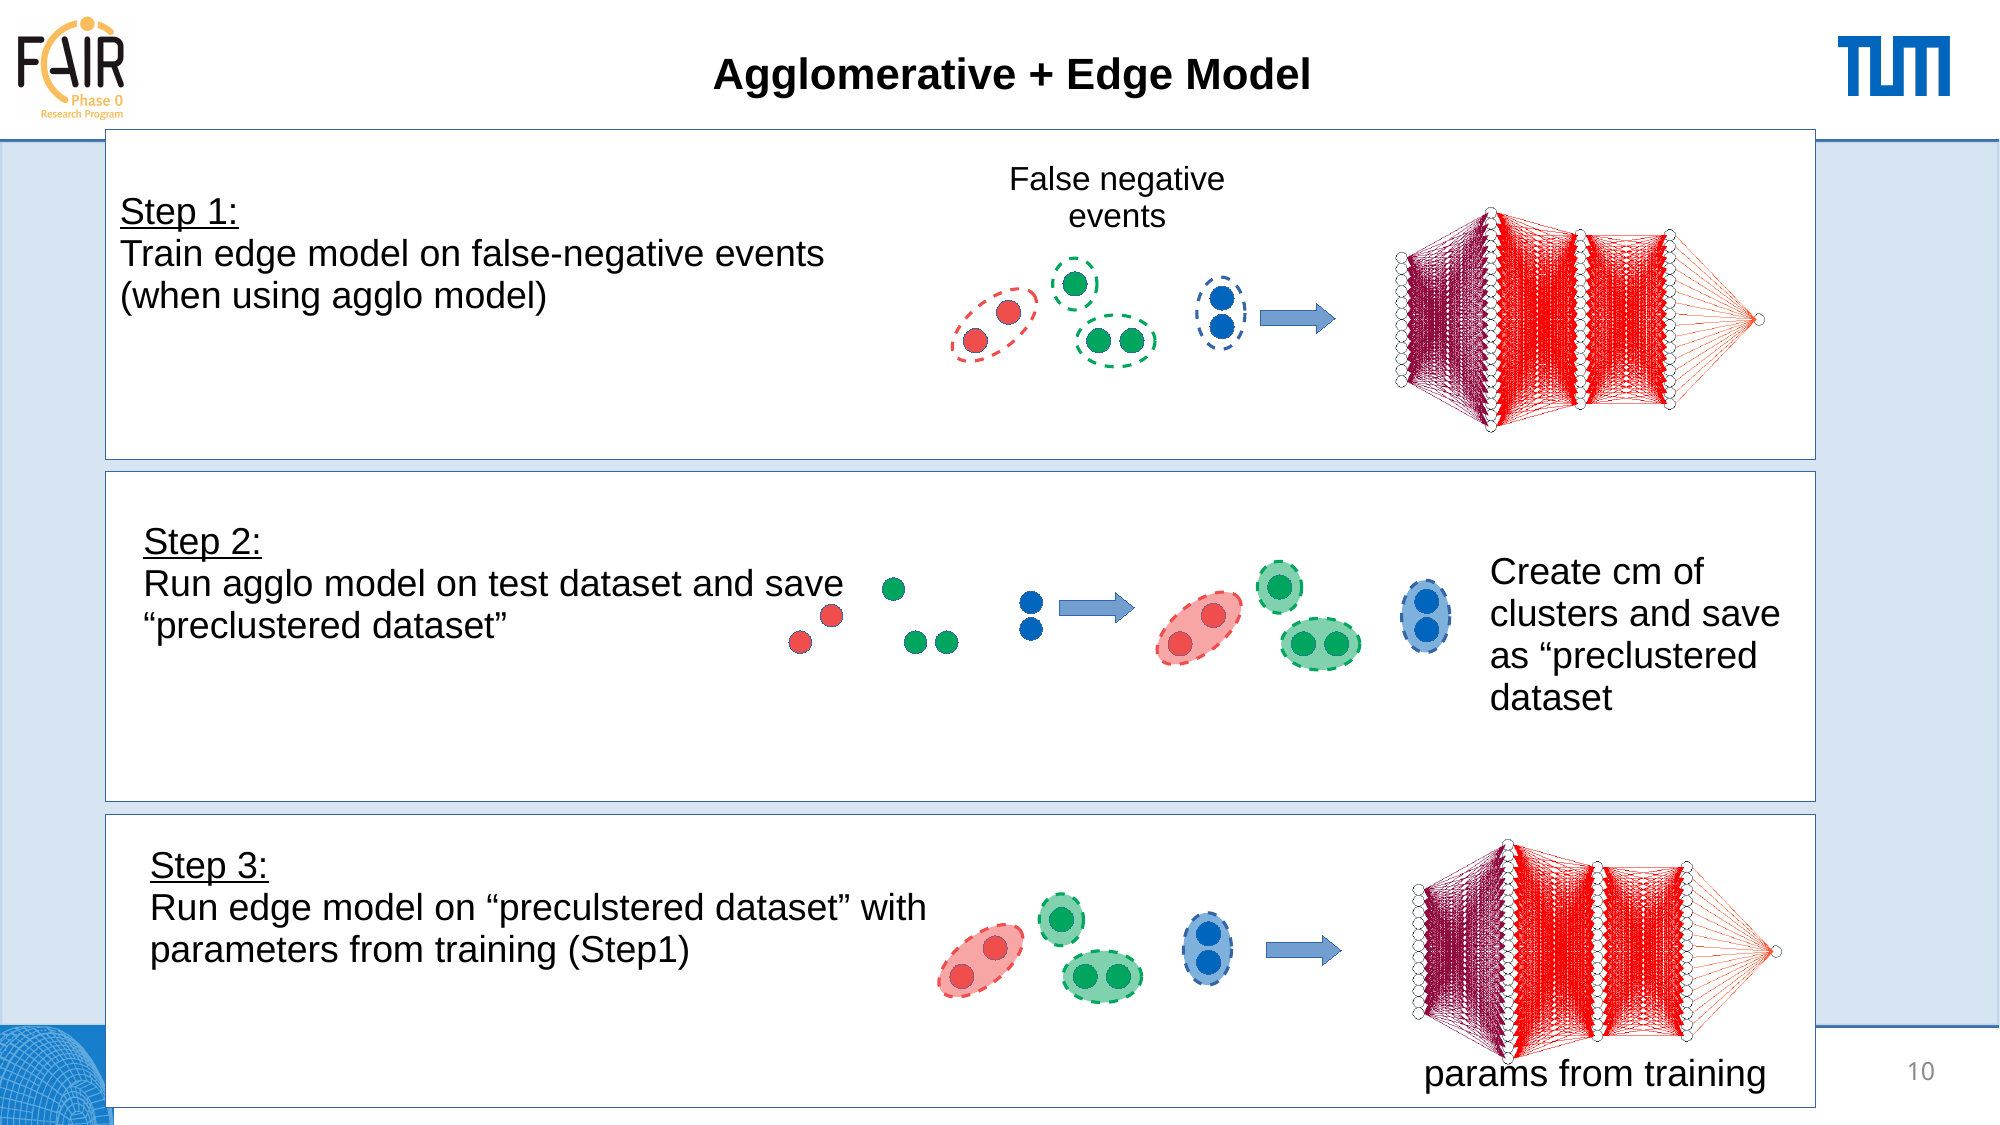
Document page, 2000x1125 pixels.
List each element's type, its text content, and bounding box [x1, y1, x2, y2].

text_box False negative events [945, 153, 1291, 243]
text_box Step 2: Run agglo model on test dataset and save “preclustered dataset” [128, 513, 939, 655]
picture [1367, 816, 1803, 1086]
text_box params from training [1409, 1044, 1875, 1102]
text_box [105, 471, 1816, 802]
text_box Agglomerative + Edge Model [420, 42, 1606, 106]
picture [1838, 36, 1950, 96]
text_box [105, 129, 1816, 460]
picture [0, 1025, 114, 1125]
text_box Step 1: Train edge model on false-negative events (when using agglo model) [105, 183, 916, 324]
picture [1350, 184, 1786, 454]
picture [15, 15, 142, 120]
text_box Create cm of clusters and save as “preclustered dataset [1475, 543, 1821, 739]
text_box [105, 814, 1816, 1108]
text_box Step 3: Run edge model on “preculstered dataset” with parameters from training (Step1) [135, 837, 946, 979]
